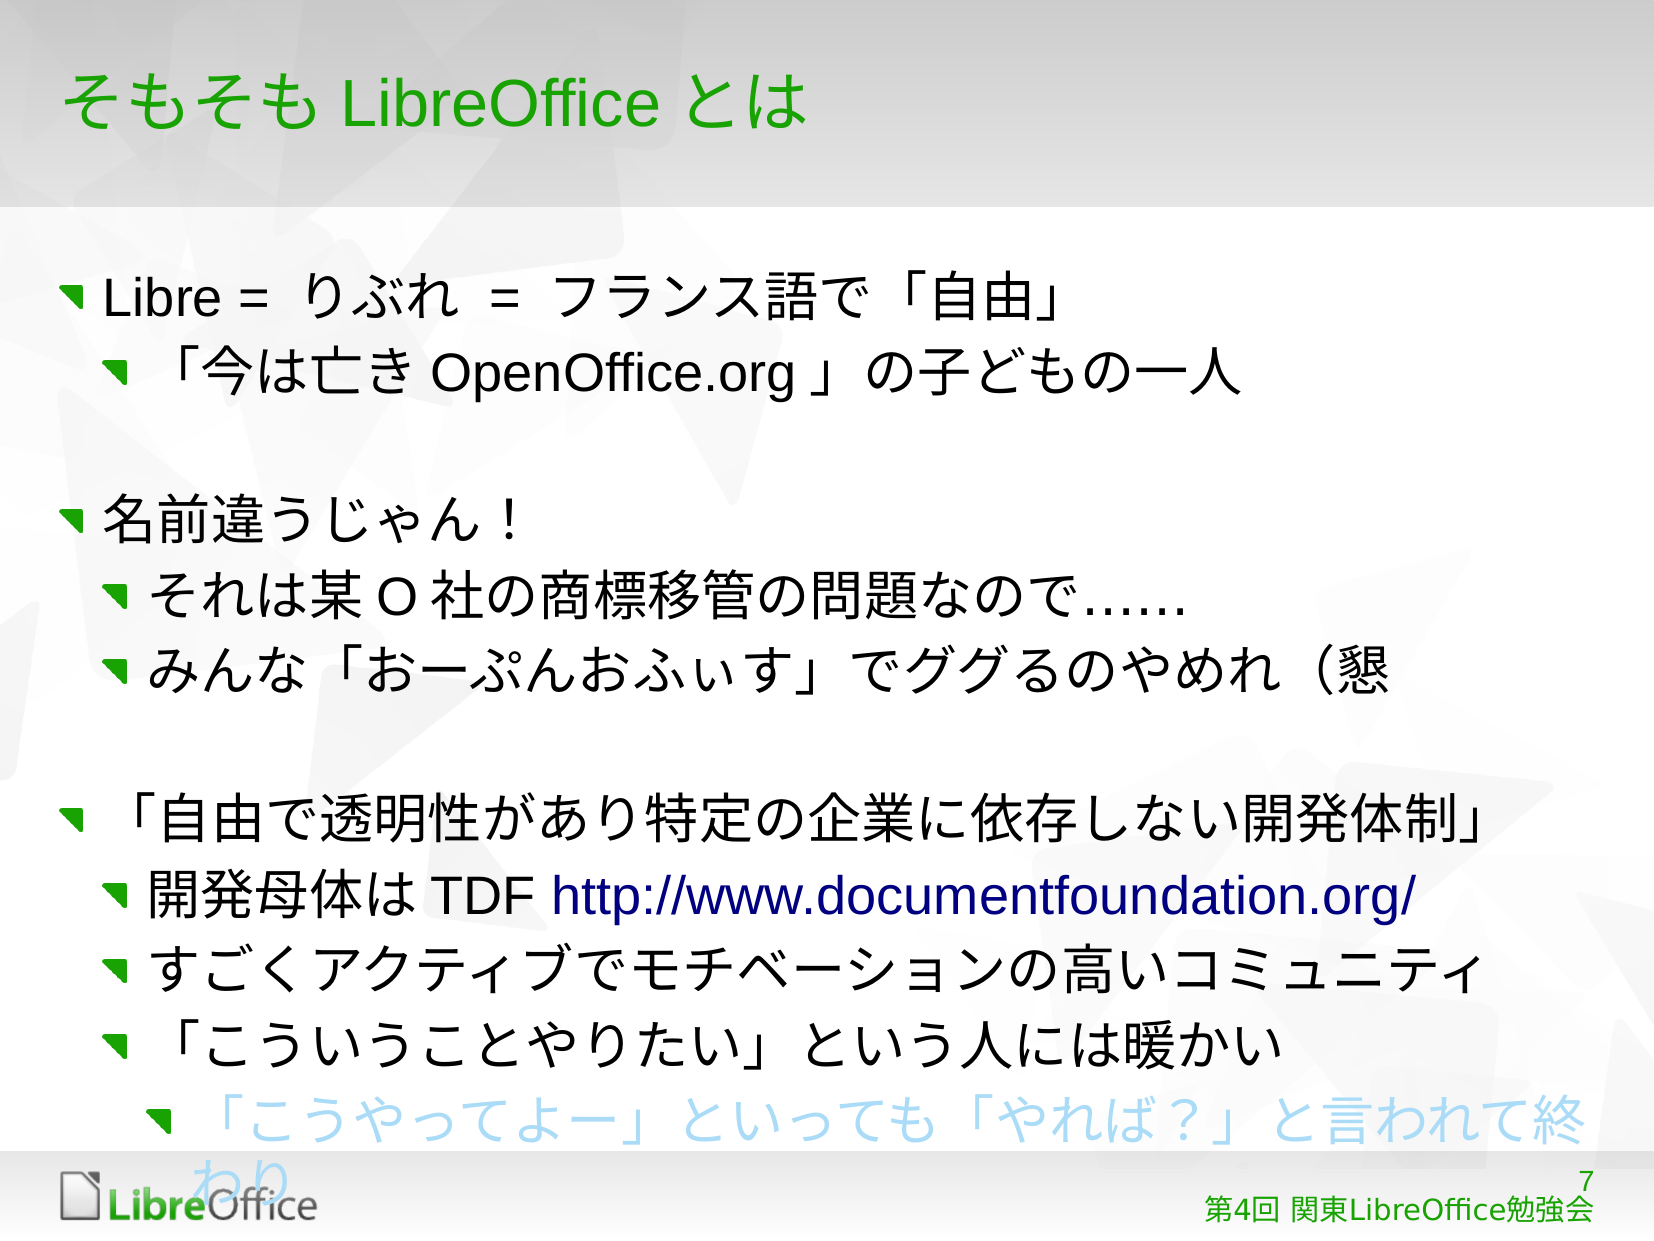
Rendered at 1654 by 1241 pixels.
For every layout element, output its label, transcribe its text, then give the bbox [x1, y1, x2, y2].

title そもそもLibreOfficeとは [59, 29, 1595, 178]
picture [0, 0, 783, 931]
list Libre = りぶれ = フランス語で「自由」 「今は亡きOpenOffice.org」の子どもの一人 名前違うじゃん！ それは某O社の商標移管の問題なので…… みんな「おーぷんおふぃす」でググるのやめれ（懇 「自由で透明性があり特定の企業に依存しない開発体制」 開発母体はTDF http://www.documentfoundation.org/ すごくアクティブでモチベーションの高いコミュニティ 「こういうことやりたい」という人には暖かい 「こうやってよー」といっても「やれば？」と言われて終わり [59, 265, 1595, 1159]
picture [41, 1152, 337, 1240]
picture [915, 548, 1654, 1169]
